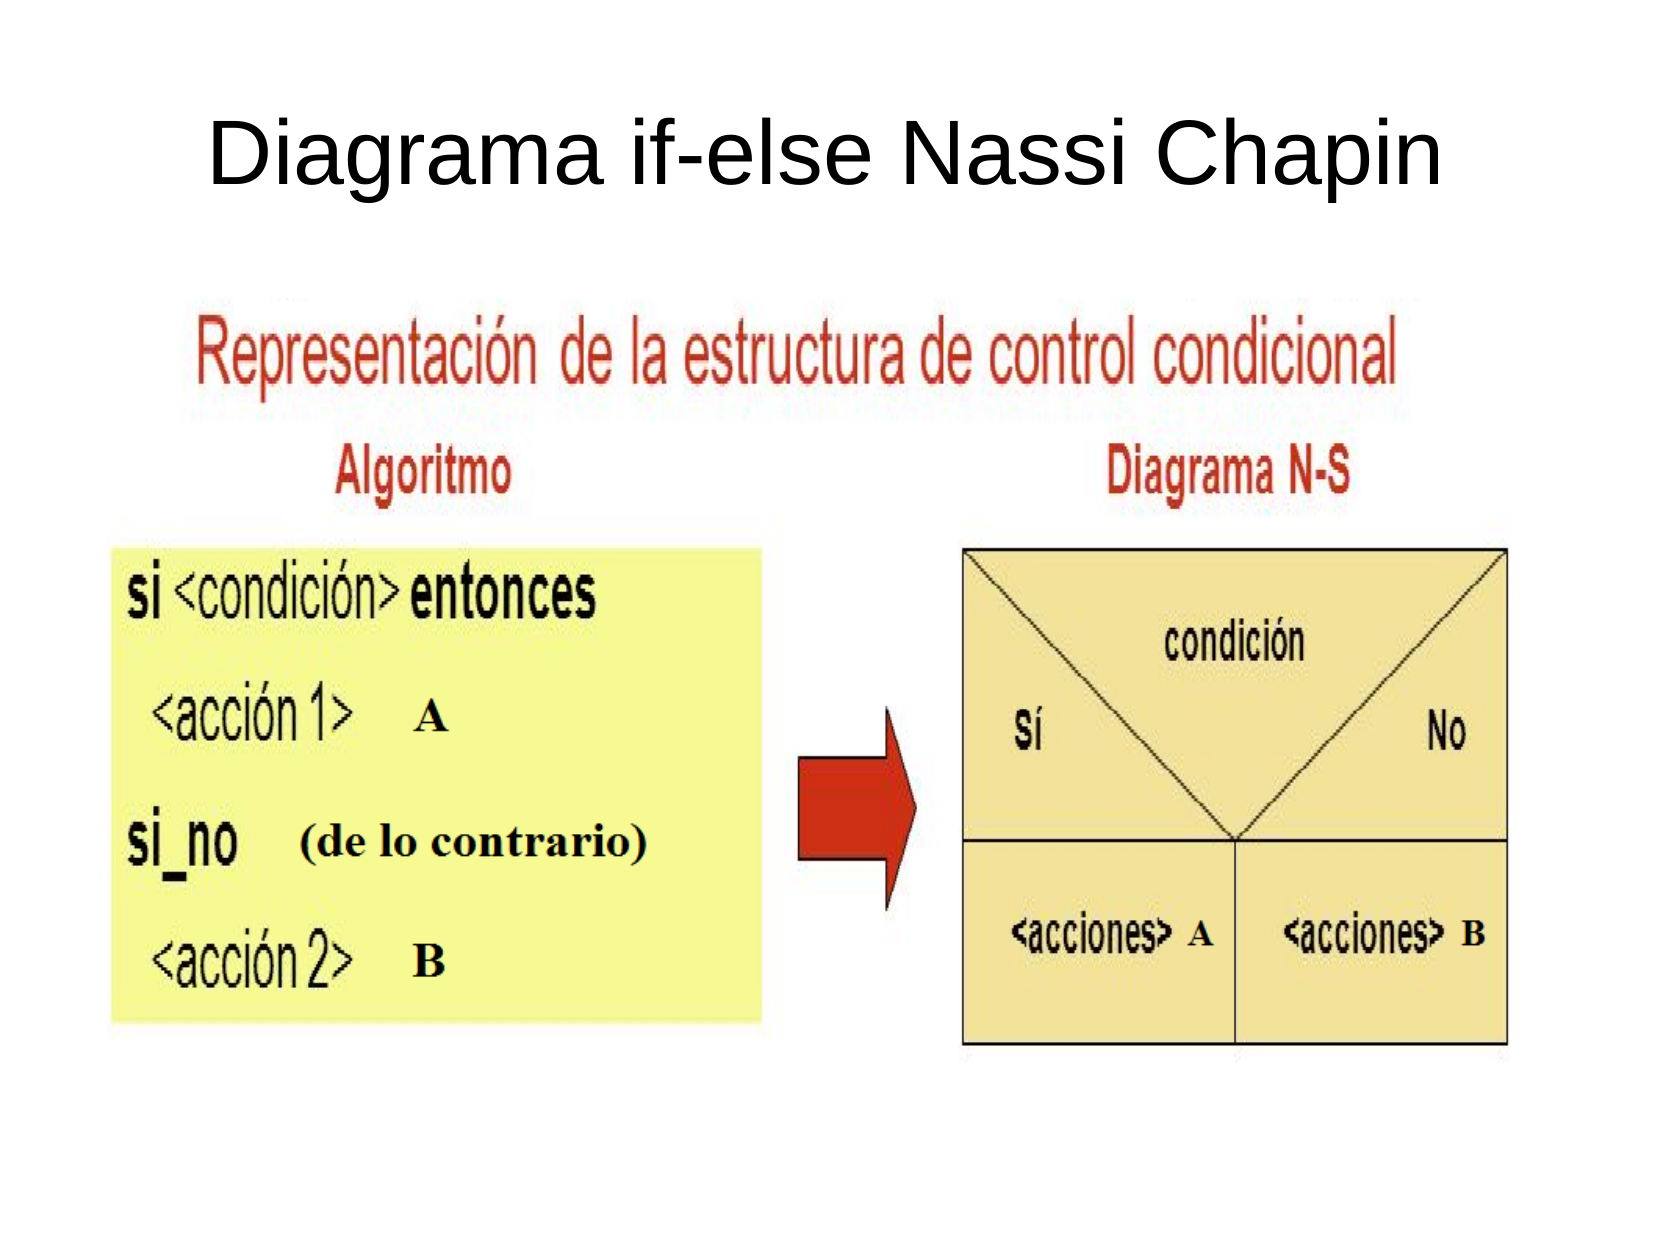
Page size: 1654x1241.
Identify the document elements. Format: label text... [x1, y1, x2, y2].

picture [88, 298, 1538, 1063]
title Diagrama if-else Nassi Chapin [82, 49, 1571, 257]
